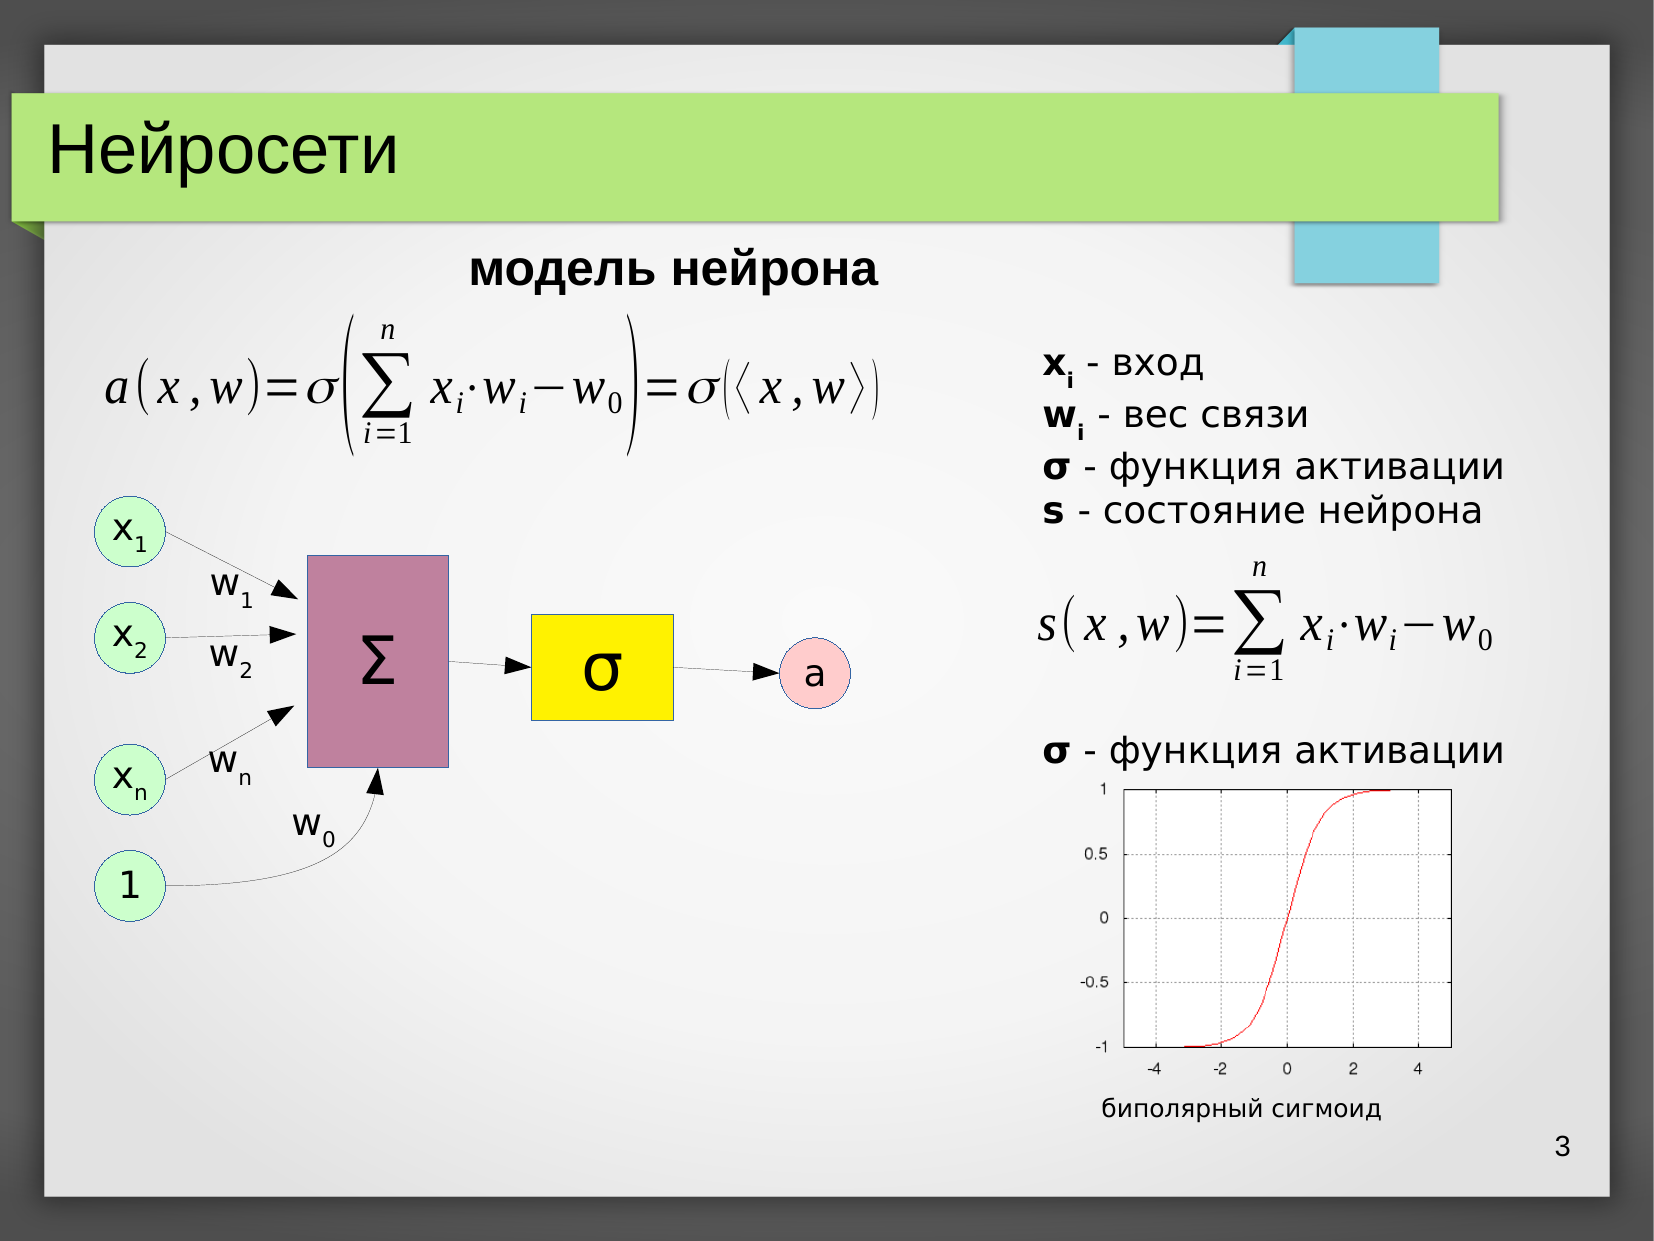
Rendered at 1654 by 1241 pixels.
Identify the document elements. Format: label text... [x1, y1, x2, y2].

text_box xi - вход wi - вес связи σ - функция активации s - состояние нейрона [1027, 333, 1524, 540]
chart [96, 311, 886, 461]
text_box 1 [94, 850, 166, 922]
text_box биполярный сигмоид [1086, 1086, 1465, 1131]
text_box x2 [94, 602, 166, 674]
text_box σ - функция активации [1027, 721, 1539, 780]
text_box xn [94, 744, 166, 816]
picture [0, 0, 1654, 1241]
title Нейросети [47, 109, 1501, 189]
text_box x1 [94, 496, 166, 567]
chart [1029, 555, 1501, 691]
text_box Σ [307, 555, 449, 768]
subtitle модель нейрона [200, 236, 1146, 301]
text_box σ [531, 614, 674, 721]
text_box a [779, 637, 851, 709]
